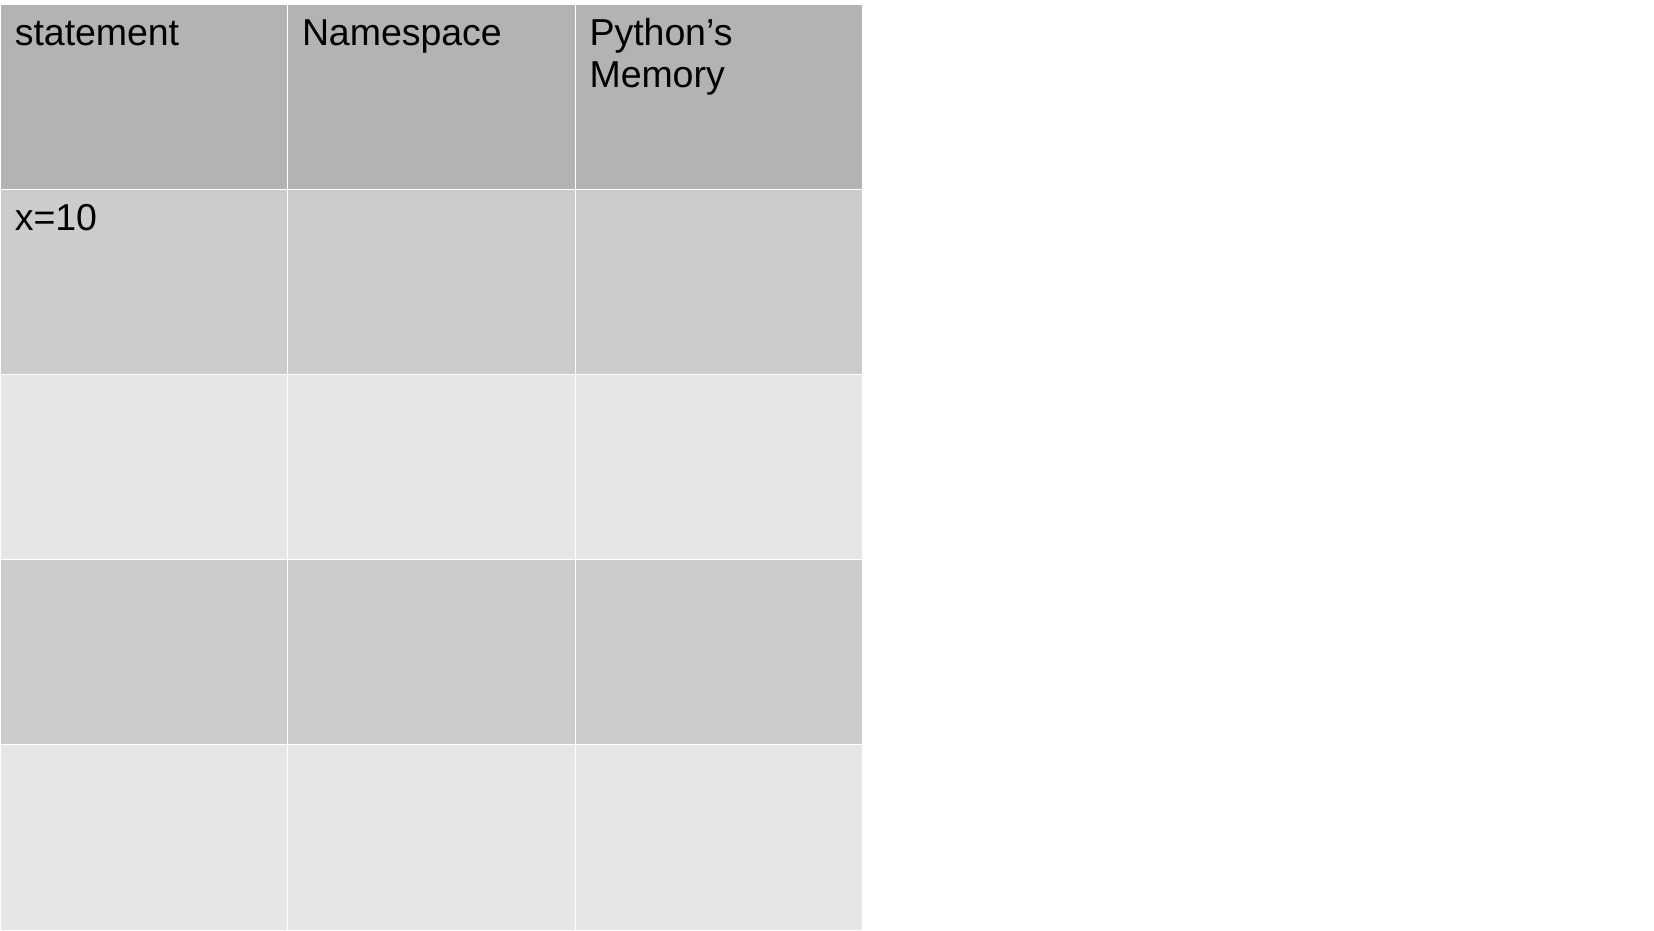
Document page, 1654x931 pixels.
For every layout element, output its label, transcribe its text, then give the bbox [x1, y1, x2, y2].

table_cell [1, 745, 287, 930]
table_cell [288, 560, 575, 744]
table_cell [288, 375, 575, 559]
table_cell [288, 745, 575, 930]
table_cell [576, 560, 862, 744]
table_cell [576, 190, 862, 374]
table_cell [288, 190, 575, 374]
table_cell [1, 560, 287, 744]
table_header Namespace [288, 5, 575, 189]
table_header statement [1, 5, 287, 189]
table_cell x=10 [1, 190, 287, 374]
table_cell [576, 745, 862, 930]
table_cell [1, 375, 287, 559]
table_cell [576, 375, 862, 559]
table_header Python’s Memory [576, 5, 862, 189]
